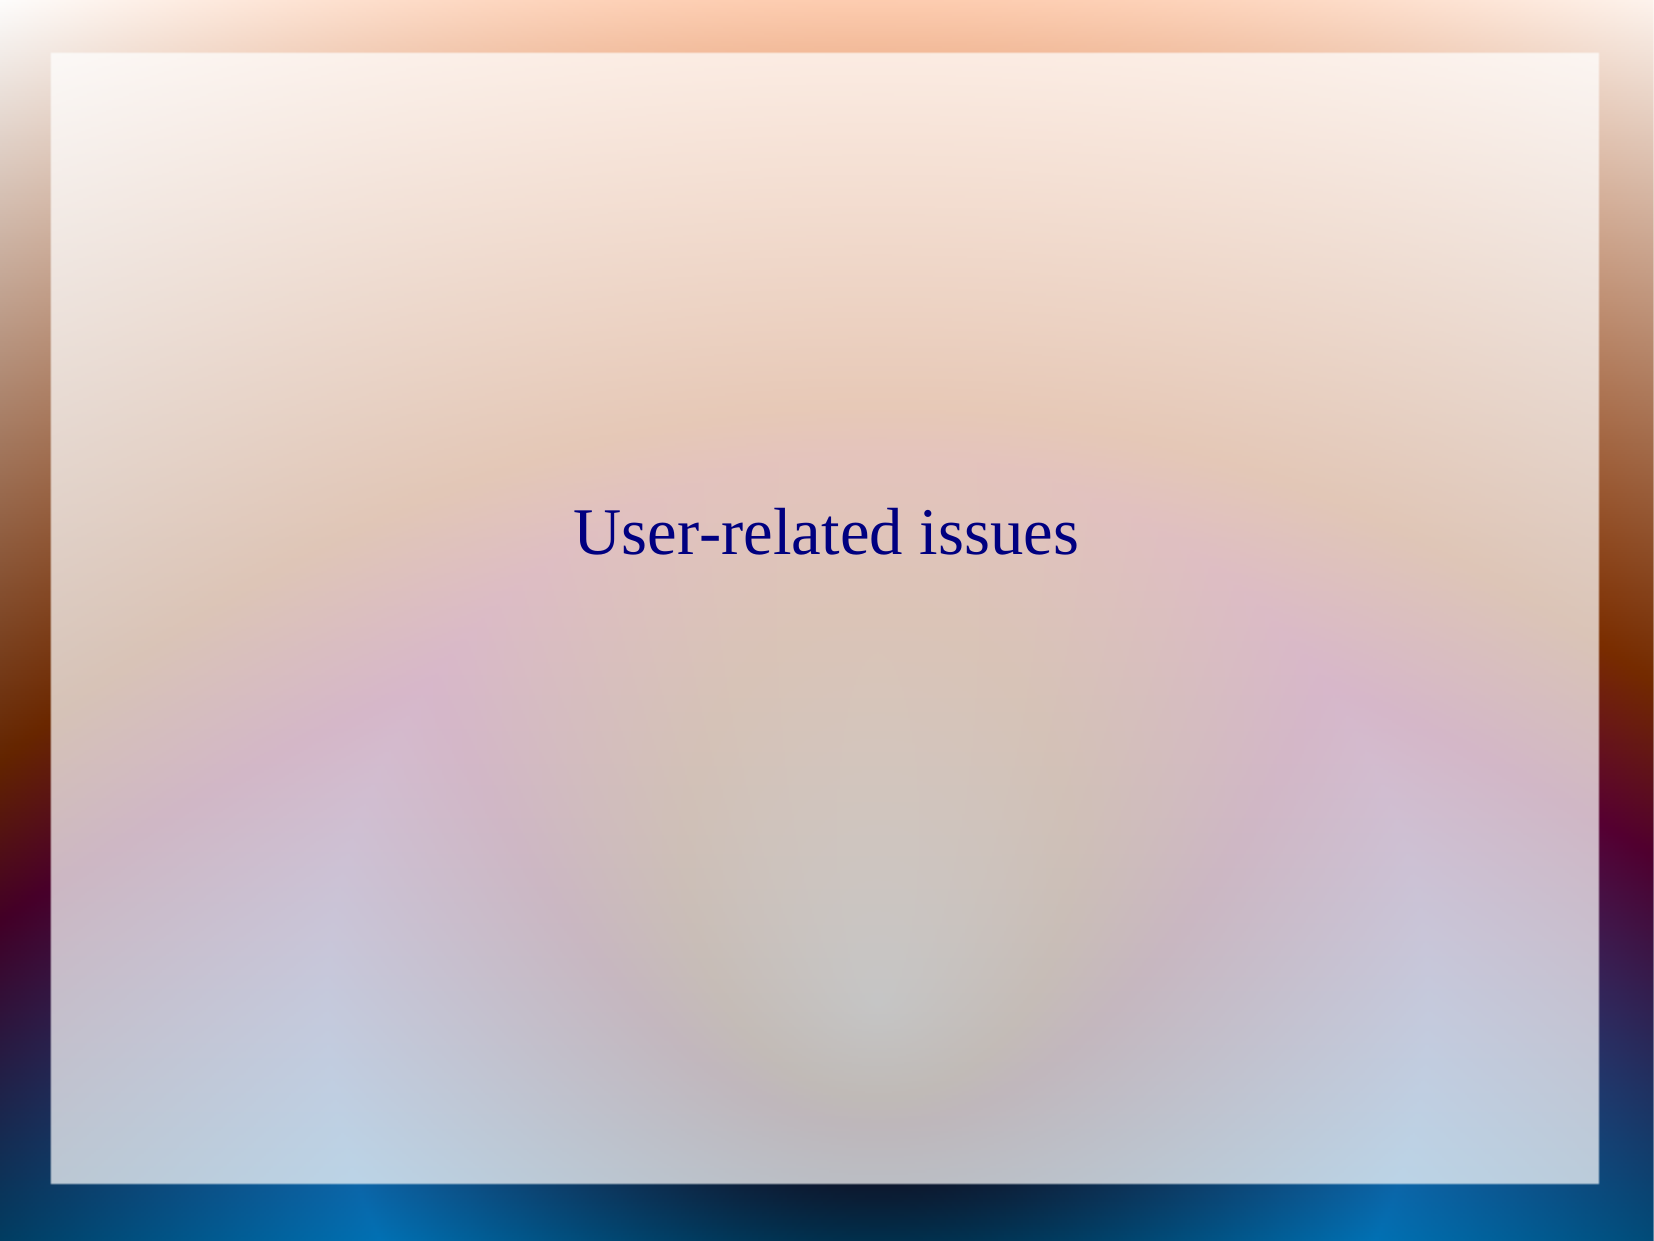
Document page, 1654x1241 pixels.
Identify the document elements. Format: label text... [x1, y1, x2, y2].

subtitle User-related issues [82, 55, 1571, 1010]
picture [0, 0, 1654, 1241]
